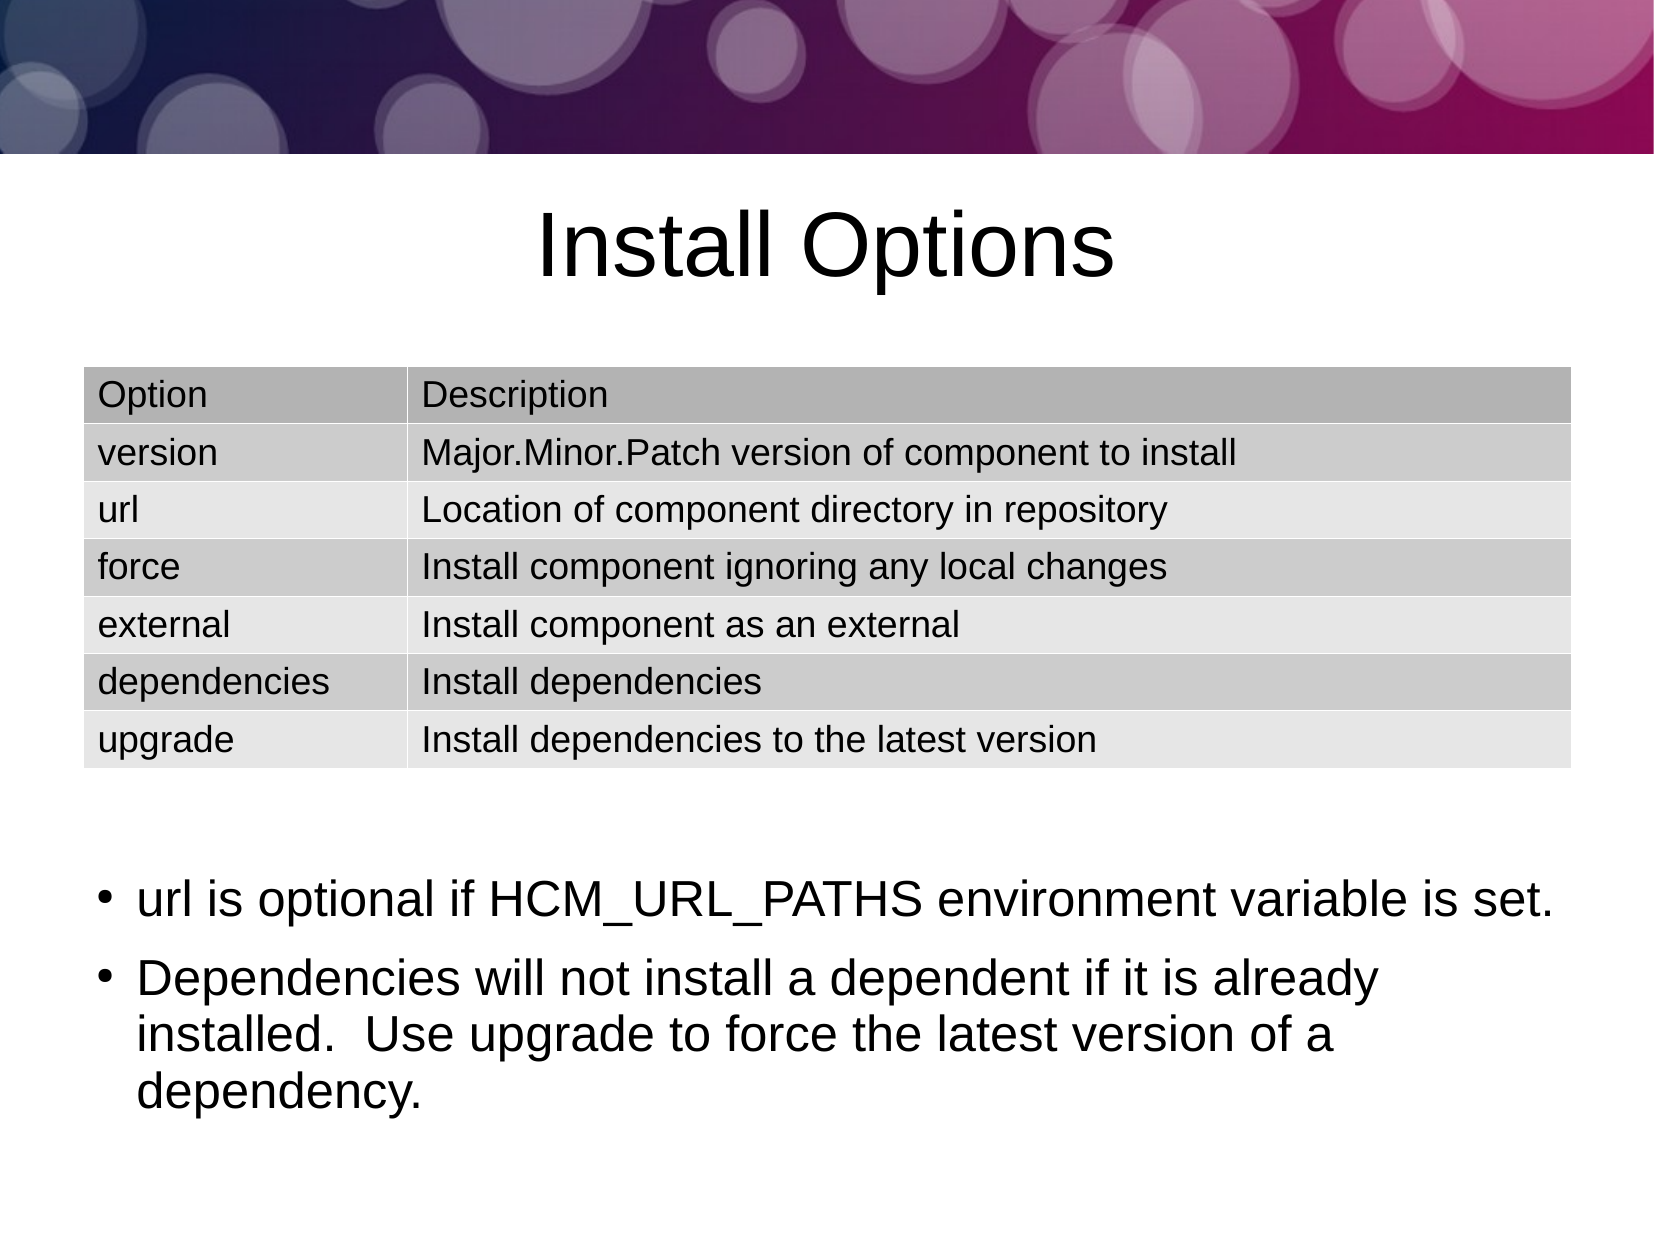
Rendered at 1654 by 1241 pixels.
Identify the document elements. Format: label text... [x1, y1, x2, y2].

table_cell external [84, 597, 407, 653]
list url is optional if HCM_URL_PATHS environment variable is set. Dependencies will not install a dependent if it is already installed. Use upgrade to force the latest version of a dependency. [82, 870, 1571, 1141]
table_cell Install dependencies to the latest version [408, 711, 1571, 768]
table_cell force [84, 539, 407, 596]
table_header Description [408, 367, 1571, 423]
table_header Option [84, 367, 407, 423]
table_cell Major.Minor.Patch version of component to install [408, 424, 1571, 481]
table_cell Install dependencies [408, 654, 1571, 710]
table_cell upgrade [84, 711, 407, 768]
table_cell dependencies [84, 654, 407, 710]
table_cell Install component ignoring any local changes [408, 539, 1571, 596]
table_cell Location of component directory in repository [408, 482, 1571, 538]
table_cell version [84, 424, 407, 481]
table_cell Install component as an external [408, 597, 1571, 653]
picture [0, 0, 1654, 154]
title Install Options [82, 159, 1571, 331]
table_cell url [84, 482, 407, 538]
